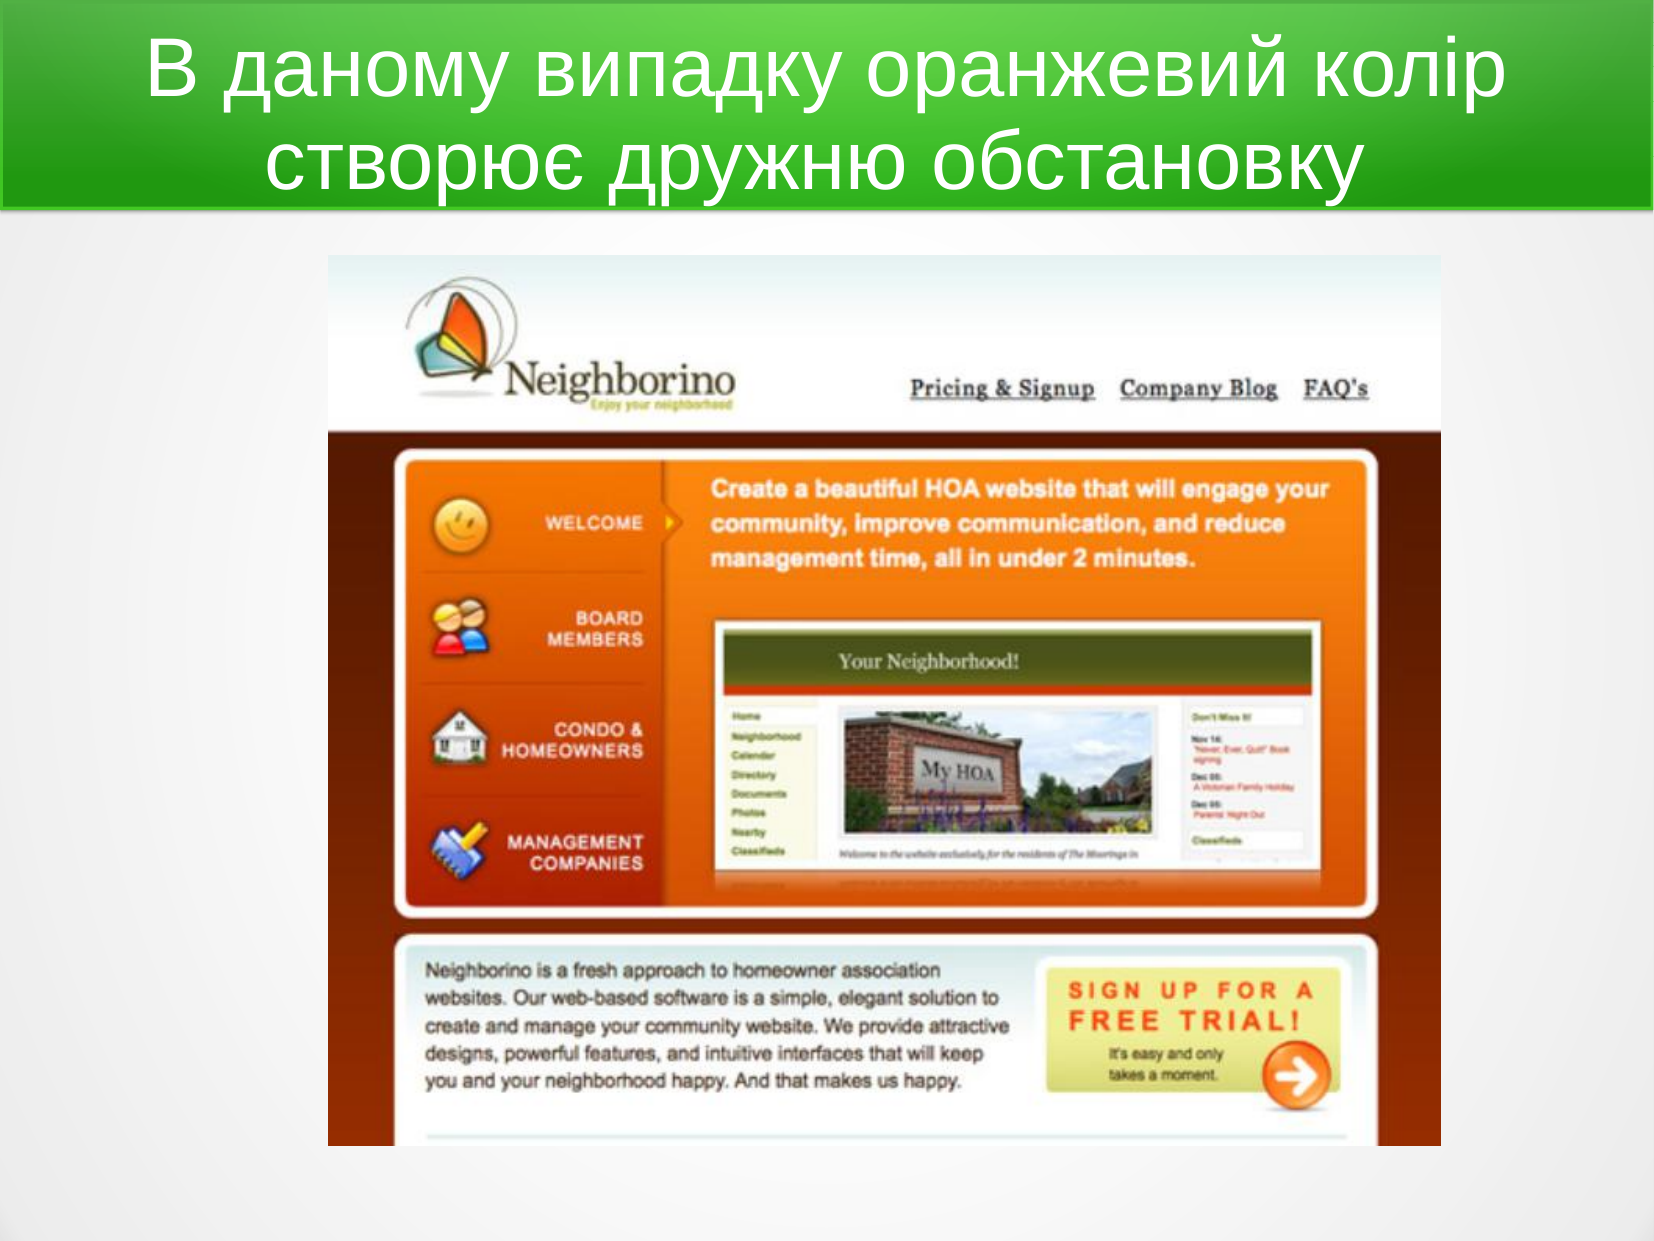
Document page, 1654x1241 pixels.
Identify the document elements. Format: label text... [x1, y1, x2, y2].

picture [328, 255, 1441, 1146]
title В даному випадку оранжевий колір створює дружню обстановку [82, 21, 1571, 208]
